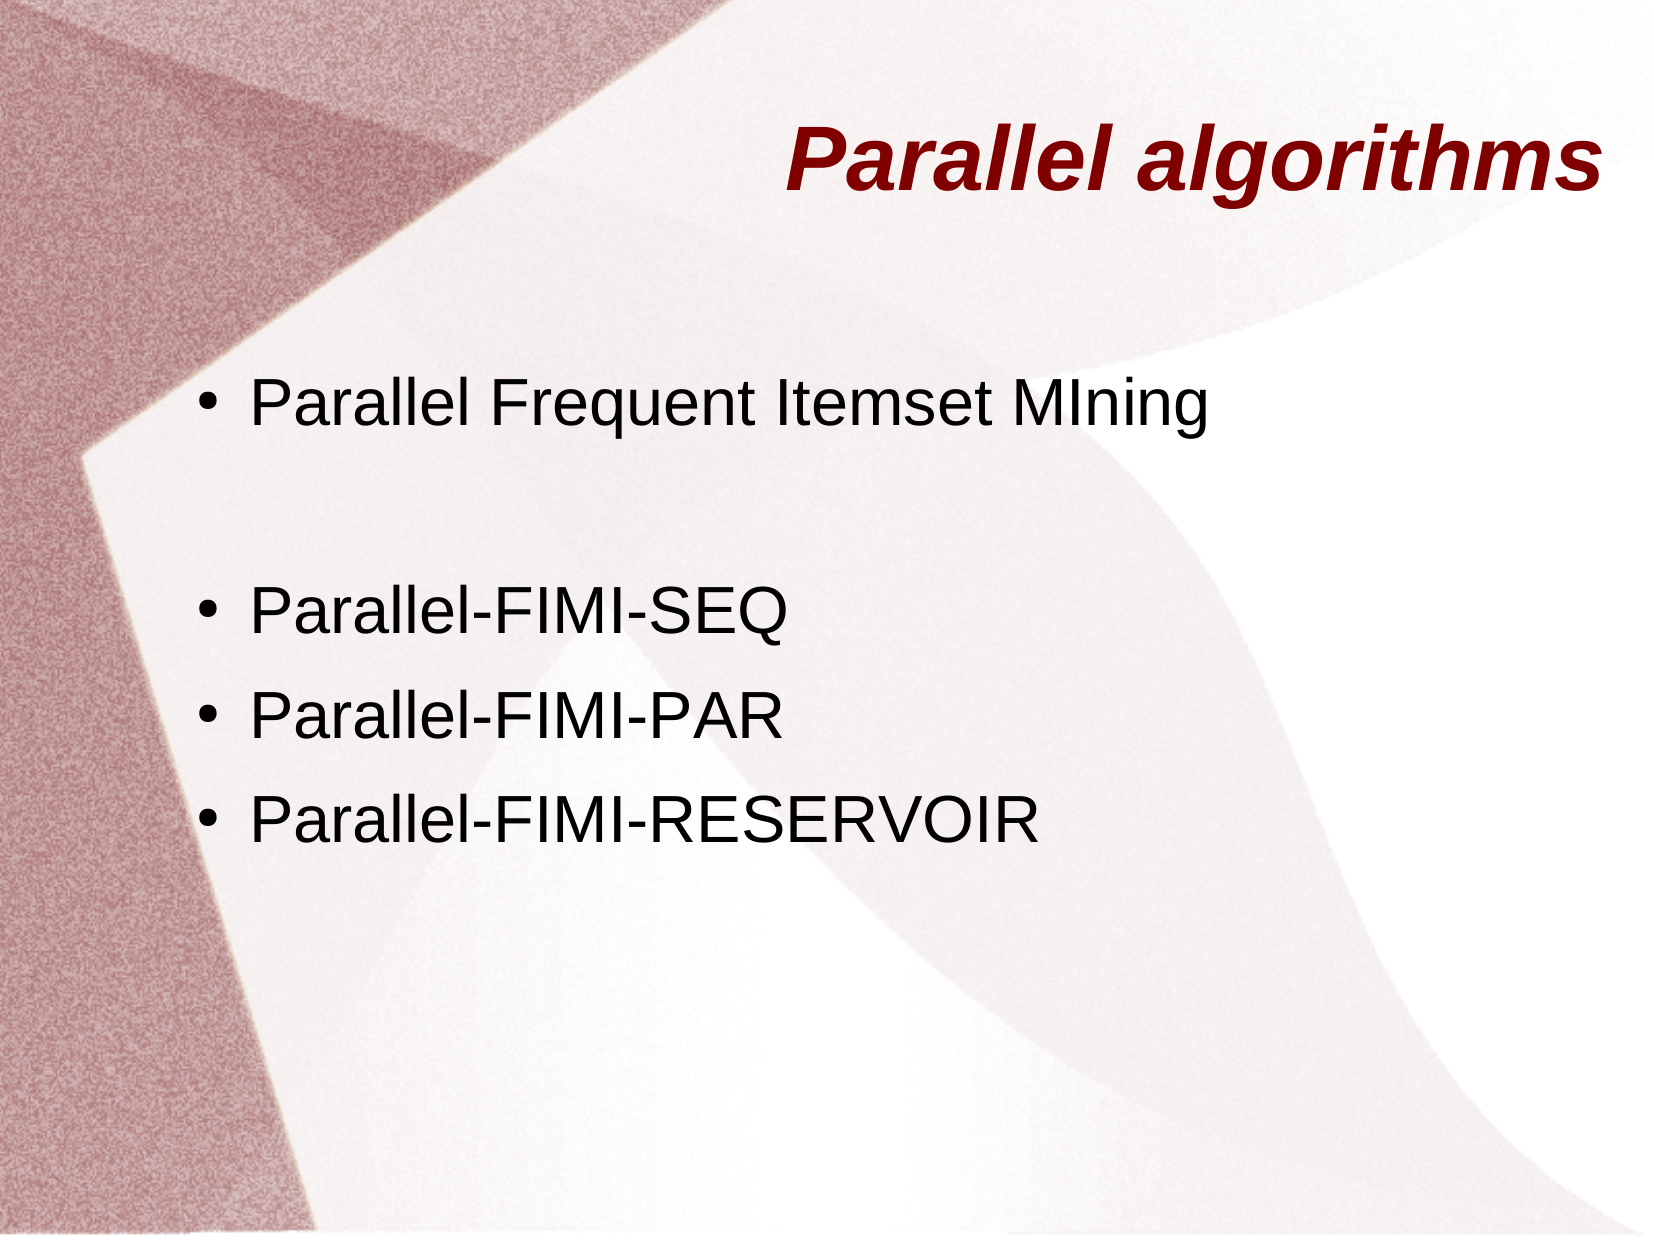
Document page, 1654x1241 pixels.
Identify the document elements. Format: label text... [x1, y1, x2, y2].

list Parallel Frequent Itemset MIning Parallel-FIMI-SEQ Parallel-FIMI-PAR Parallel-FIMI-RESERVOIR [178, 364, 1570, 1147]
picture [0, 0, 1654, 1241]
title Parallel algorithms [596, 55, 1607, 263]
